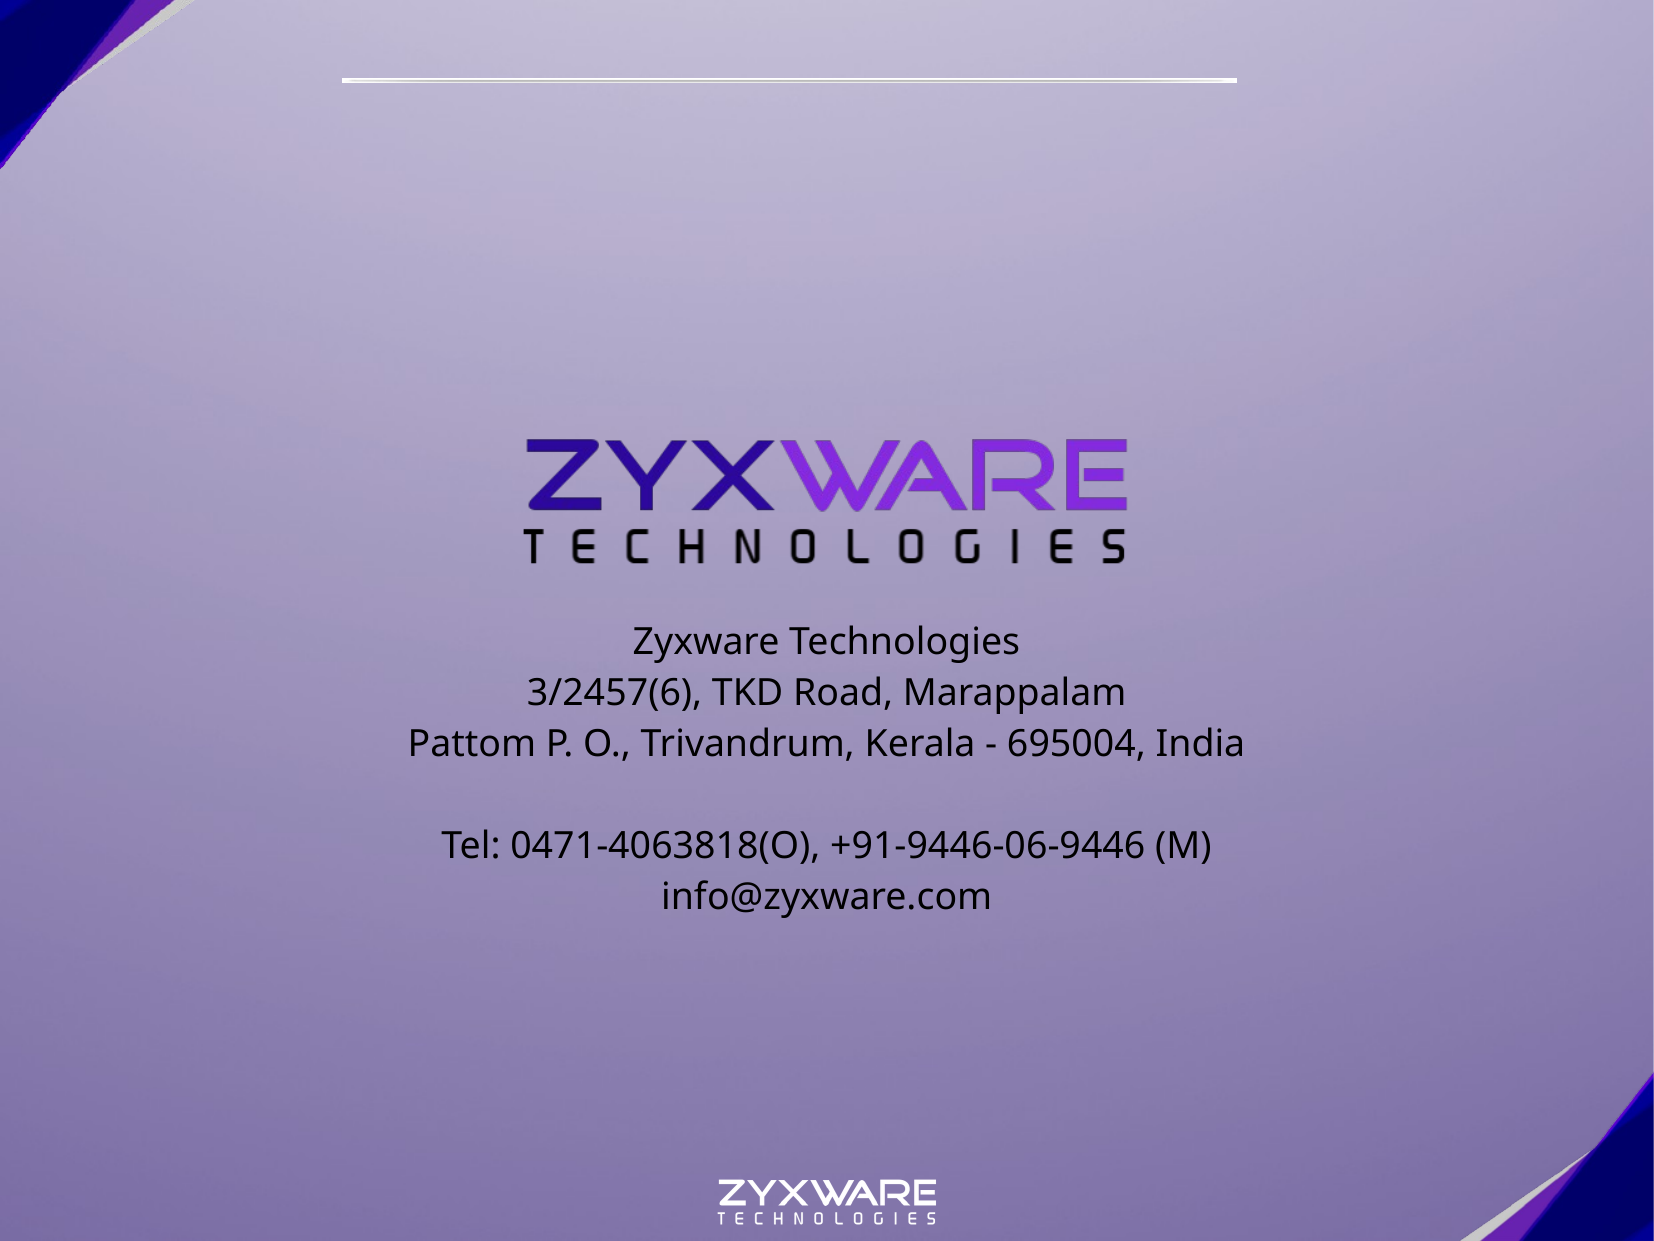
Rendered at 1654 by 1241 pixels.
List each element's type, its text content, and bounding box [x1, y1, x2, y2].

picture [0, 0, 1654, 1241]
picture [1460, 1064, 1654, 1241]
title Zyxware Technologies 3/2457(6), TKD Road, Marappalam Pattom P. O., Trivandrum, Kerala - 695004, India Tel: 0471-4063818(O), +91-9446-06-9446 (M) info@zyxware.com [221, 630, 1433, 906]
